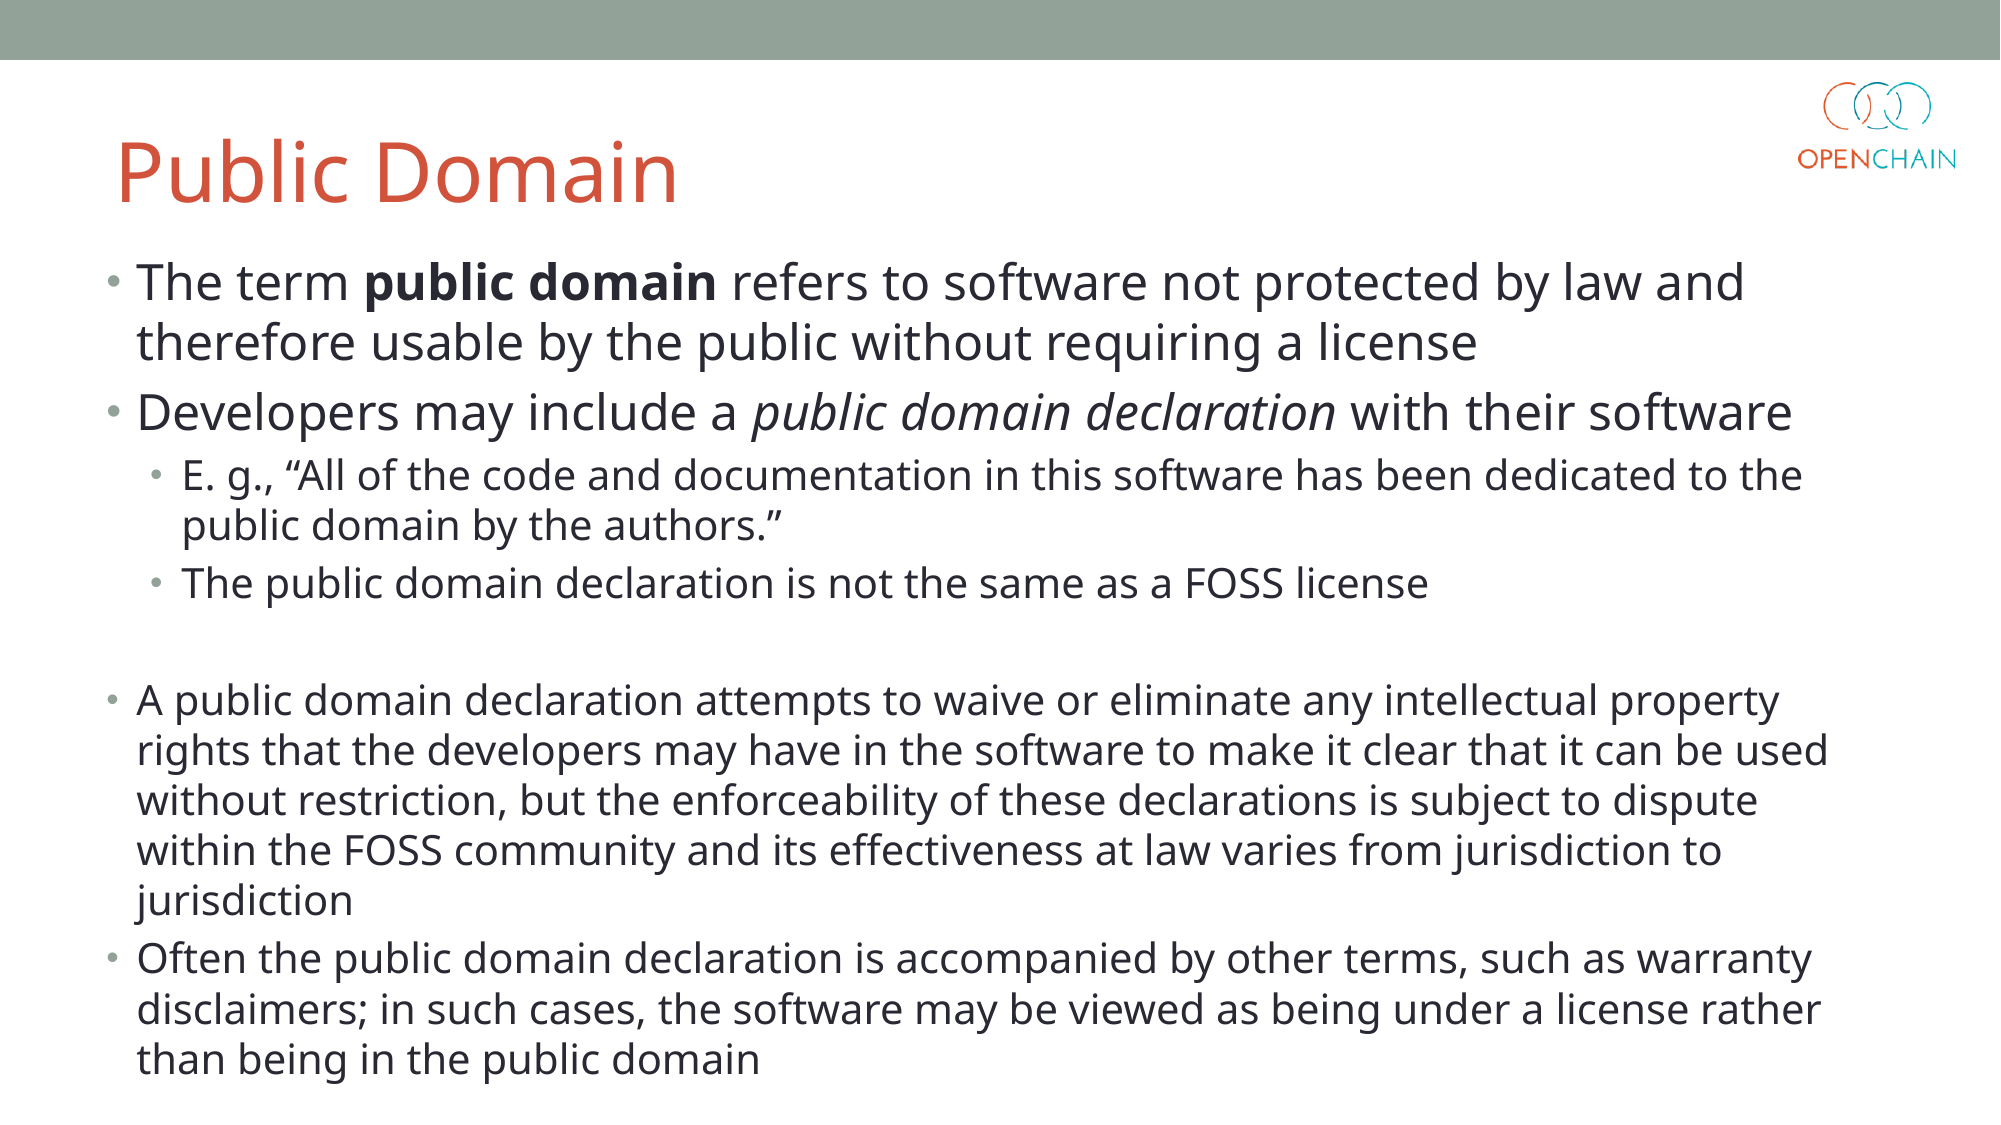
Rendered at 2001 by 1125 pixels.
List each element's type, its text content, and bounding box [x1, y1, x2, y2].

picture [1798, 82, 1955, 169]
list The term public domain refers to software not protected by law and therefore usable by the public without requiring a license Developers may include a public domain declaration with their software E. g., “All of the code and documentation in this software has been dedicated to the public domain by the authors.” The public domain declaration is not the same as a FOSS license A public domain declaration attempts to waive or eliminate any intellectual property rights that the developers may have in the software to make it clear that it can be used without restriction, but the enforceability of these declarations is subject to dispute within the FOSS community and its effectiveness at law varies from jurisdiction to jurisdiction Often the public domain declaration is accompanied by other terms, such as warranty disclaimers; in such cases, the software may be viewed as being under a license rather than being in the public domain [91, 243, 1863, 1093]
title Public Domain [99, 87, 1900, 250]
